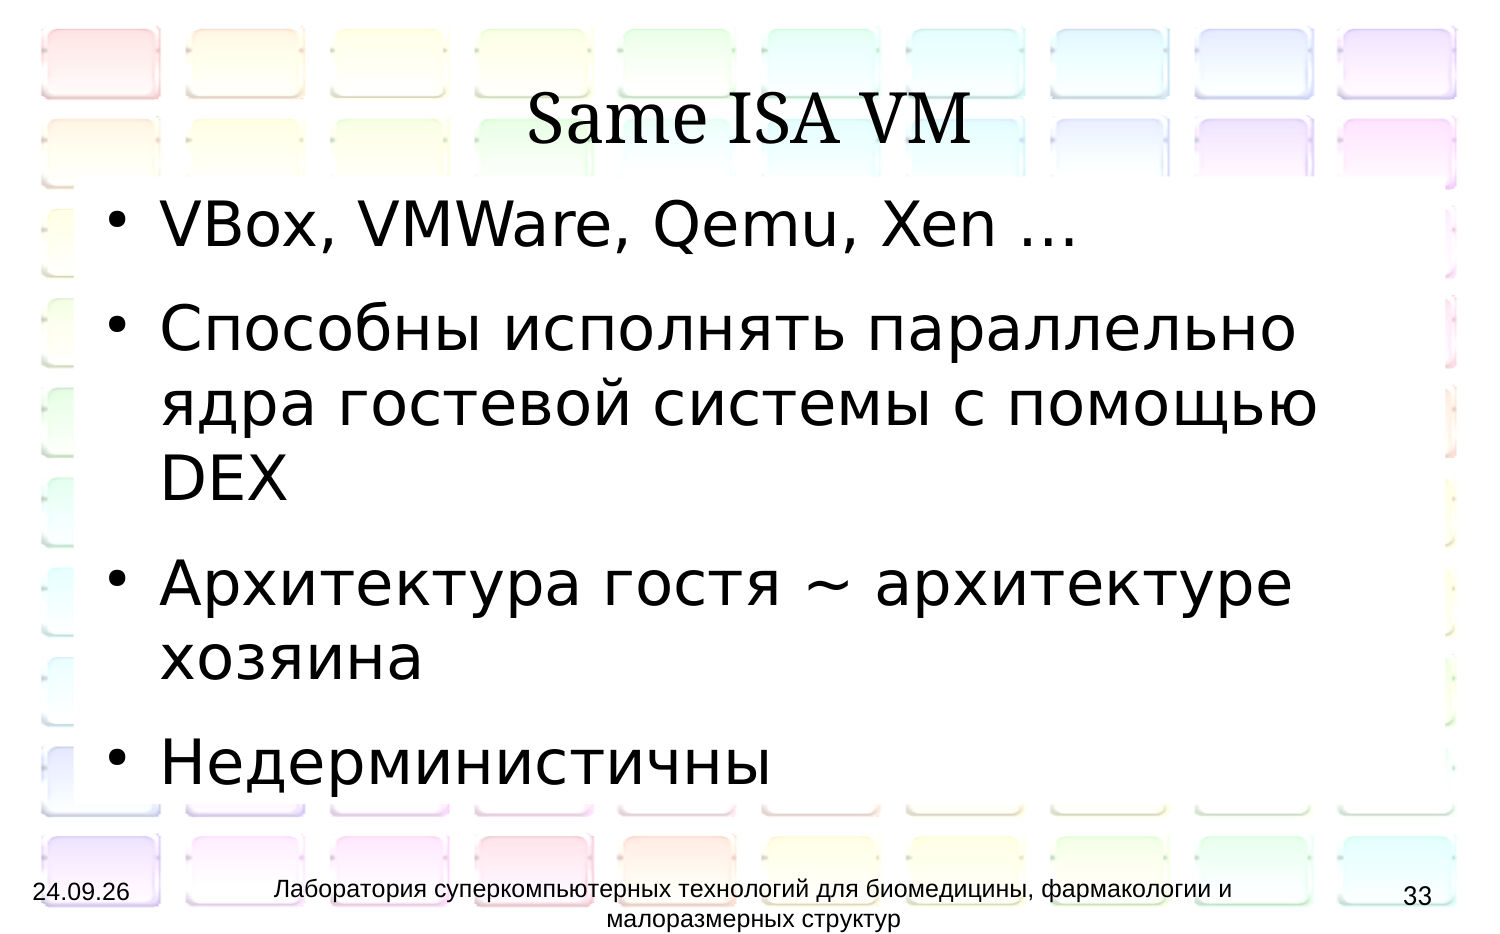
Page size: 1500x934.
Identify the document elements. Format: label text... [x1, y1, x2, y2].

picture [0, 0, 1500, 934]
text_box <номер> [1387, 868, 1473, 918]
title Same ISA VM [75, 37, 1426, 176]
list VBox, VMWare, Qemu, Xen … Способны исполнять параллельно ядра гостевой системы с помощью DEX Архитектура гостя ~ архитектуре хозяина Недерминистичны [73, 176, 1446, 805]
text_box Лаборатория суперкомпьютерных технологий для биомедицины, фармакологии и малоразмерных структур [171, 864, 1338, 915]
text_box 14.04.14 [17, 868, 184, 918]
